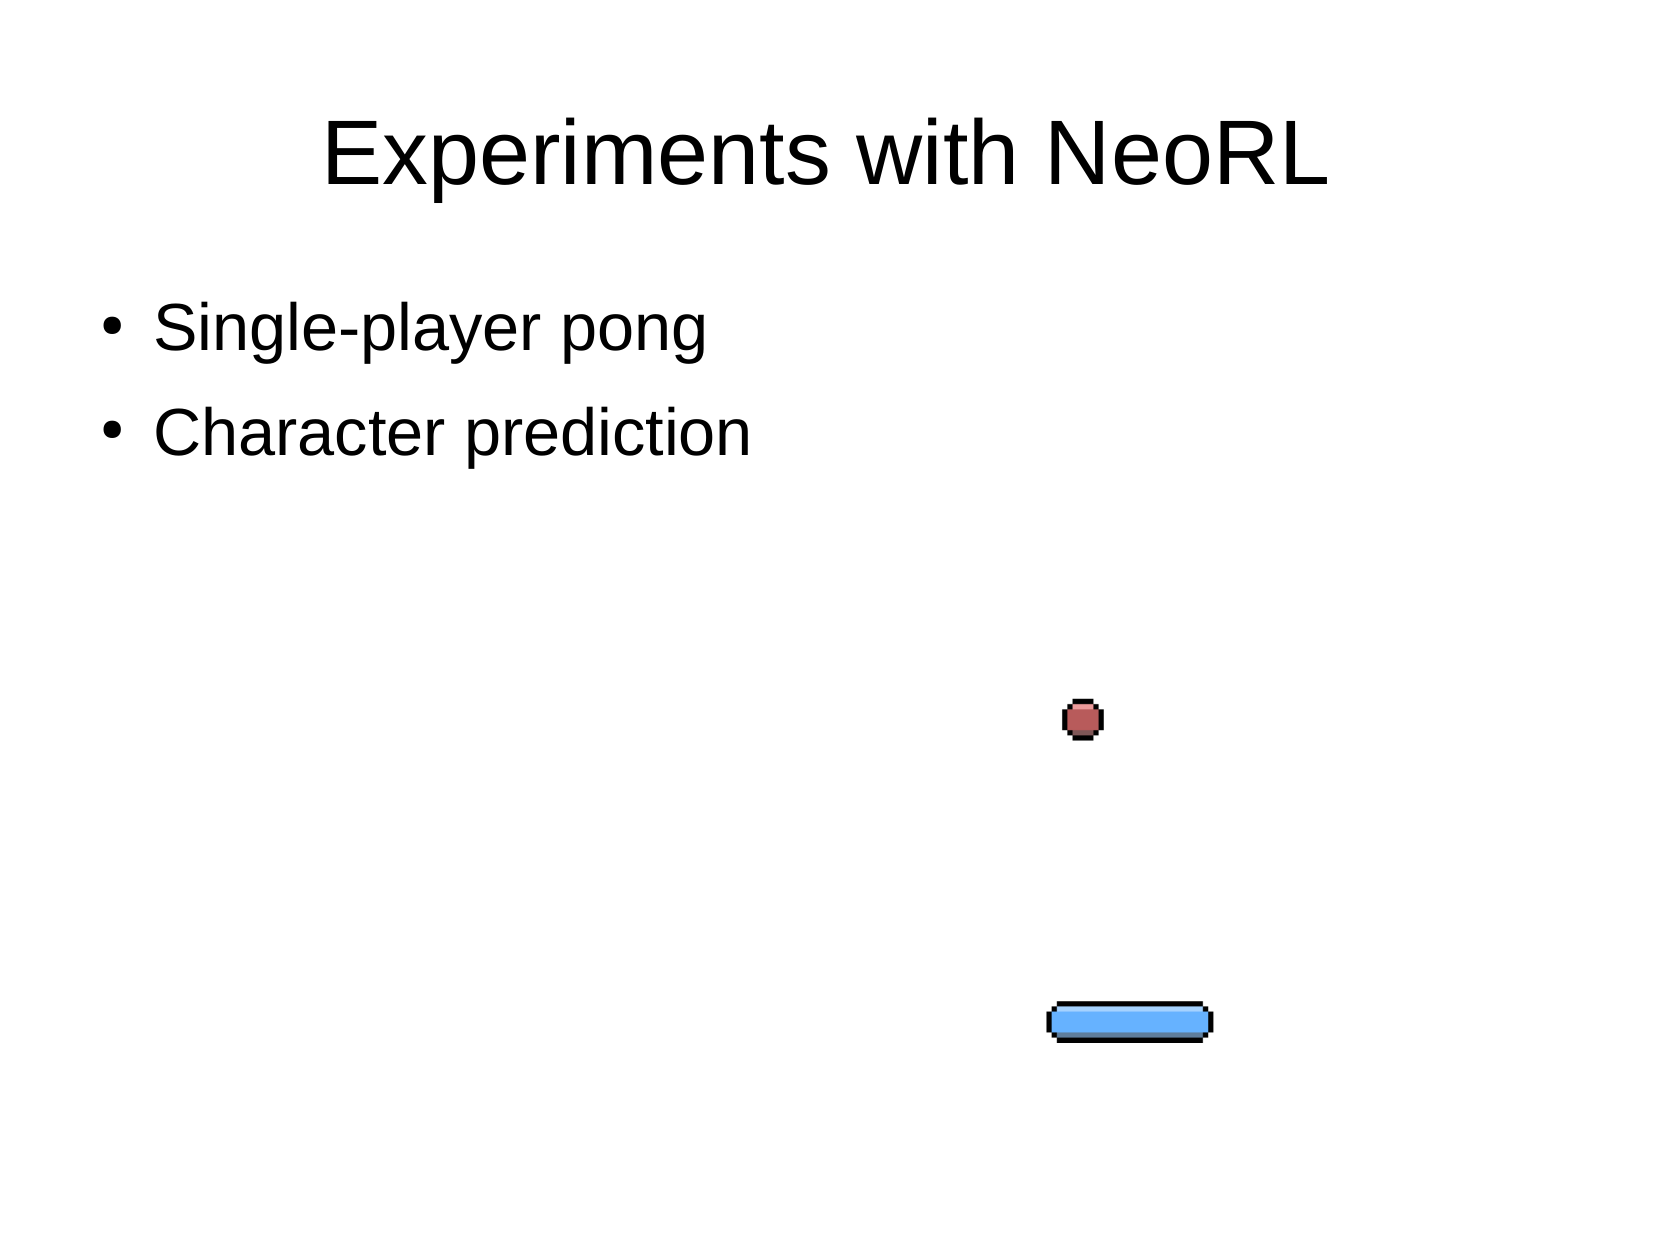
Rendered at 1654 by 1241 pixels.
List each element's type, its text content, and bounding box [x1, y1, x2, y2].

picture [765, 256, 1546, 1044]
title Experiments with NeoRL [82, 49, 1571, 257]
list Single-player pong Character prediction [82, 290, 1571, 1109]
